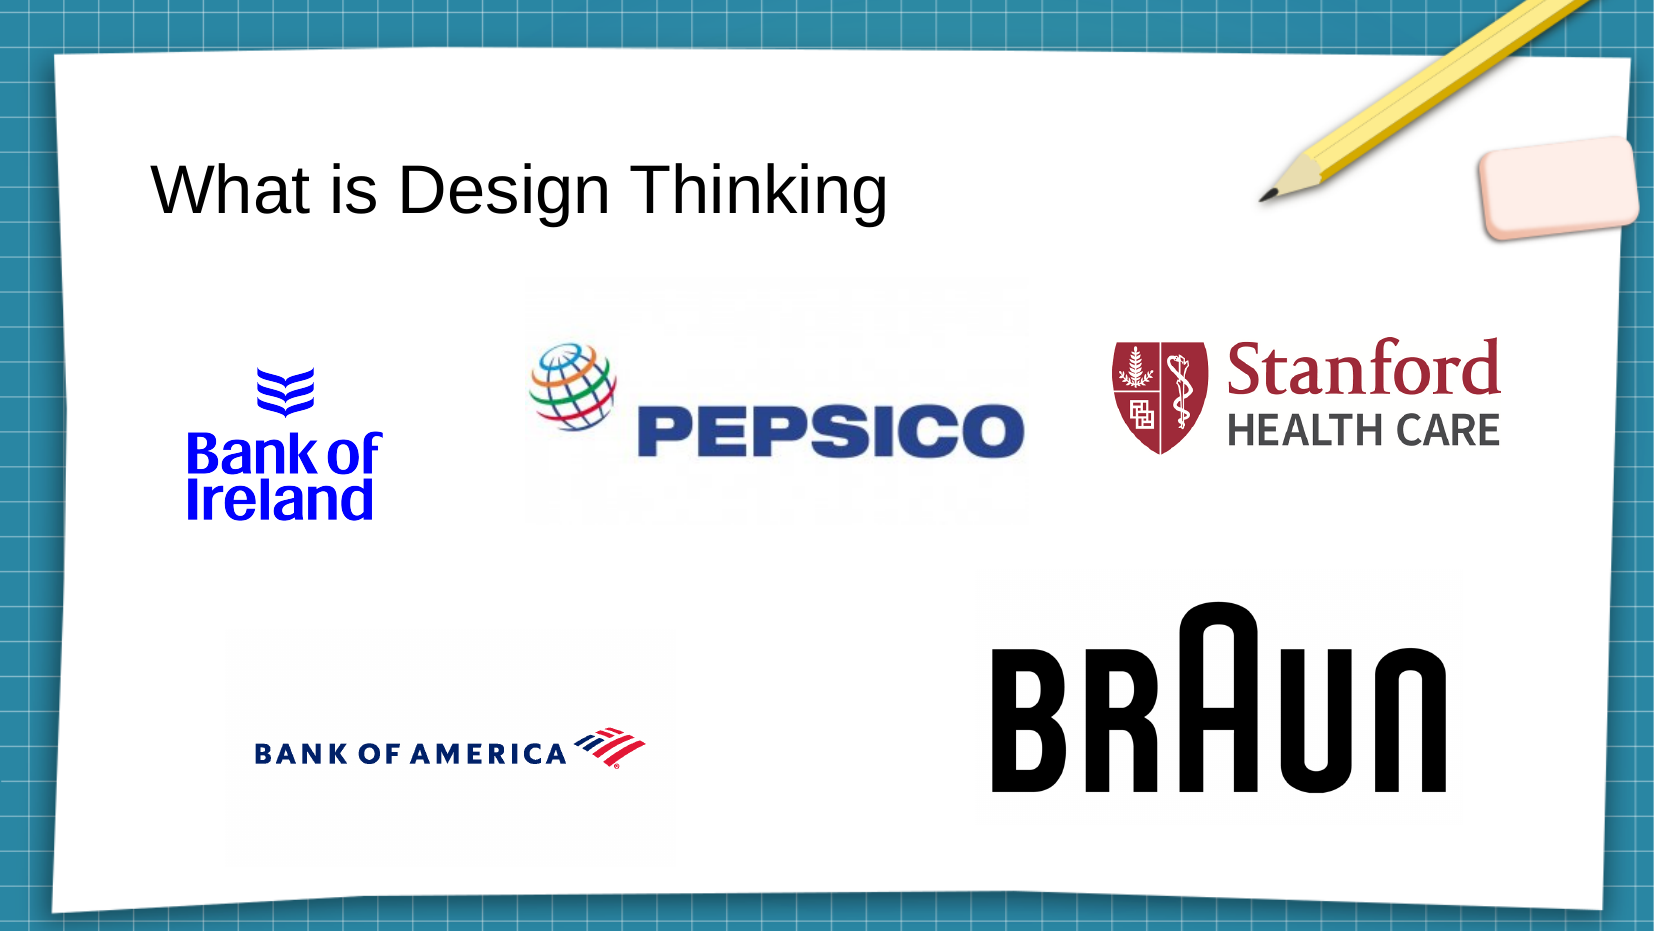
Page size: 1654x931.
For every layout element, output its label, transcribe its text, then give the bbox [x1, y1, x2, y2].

title What is Design Thinking [150, 112, 1051, 268]
picture [0, 0, 1654, 931]
